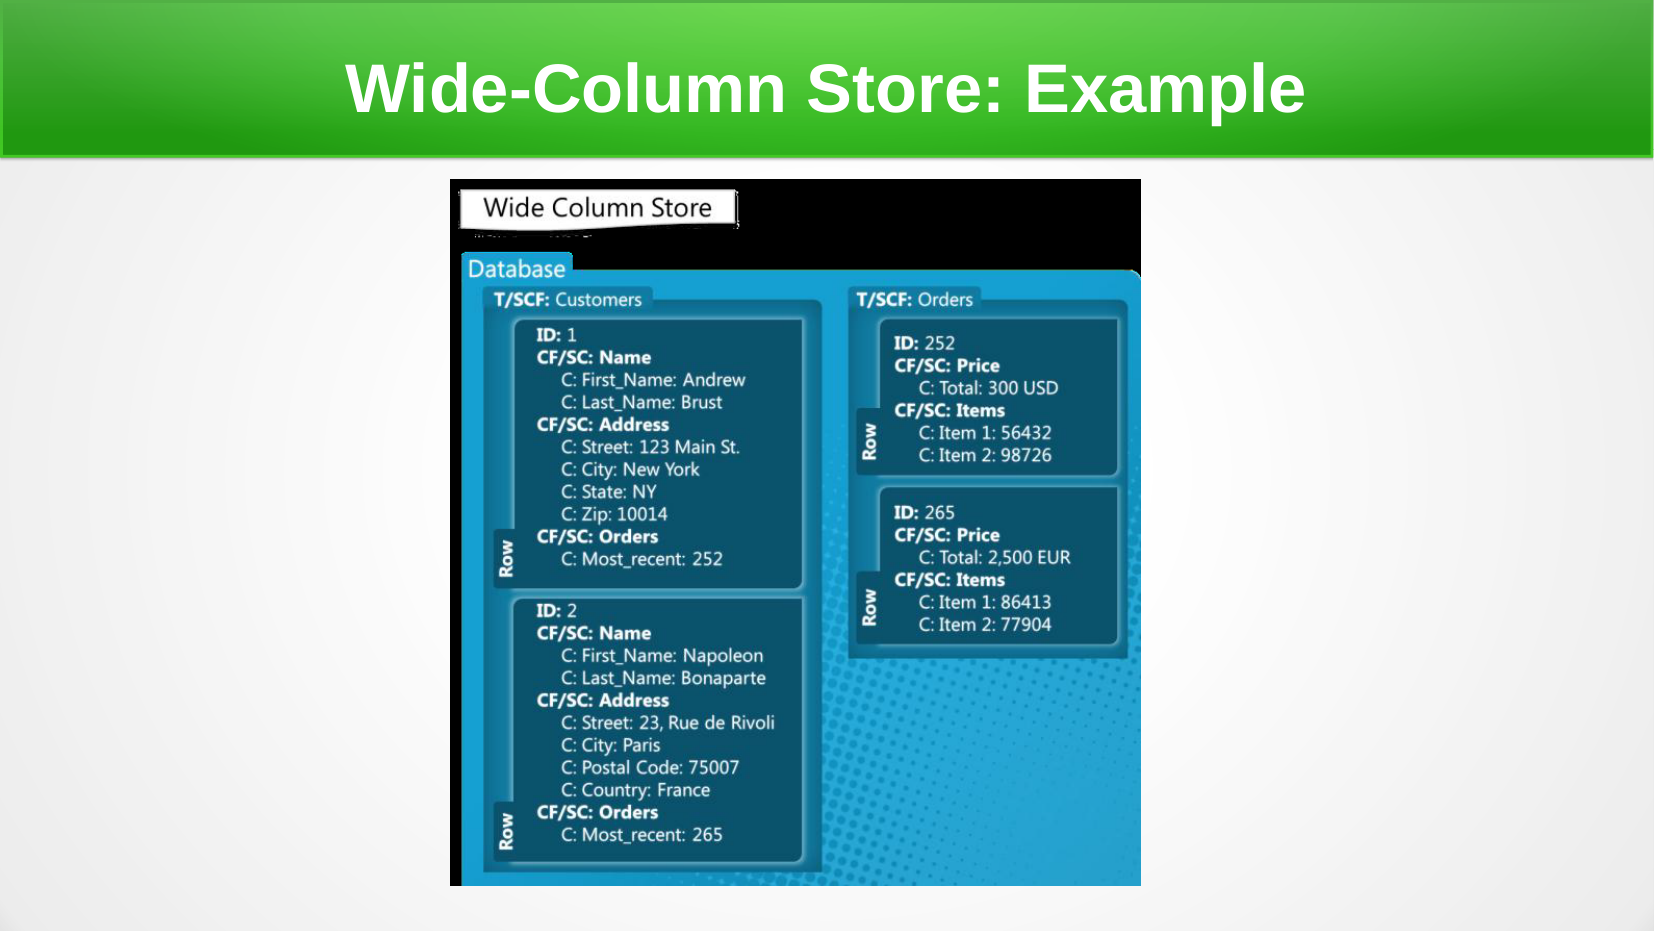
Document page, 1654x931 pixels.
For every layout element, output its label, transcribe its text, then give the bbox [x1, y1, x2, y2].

title Wide-Column Store: Example [82, 35, 1571, 142]
picture [450, 179, 1141, 886]
